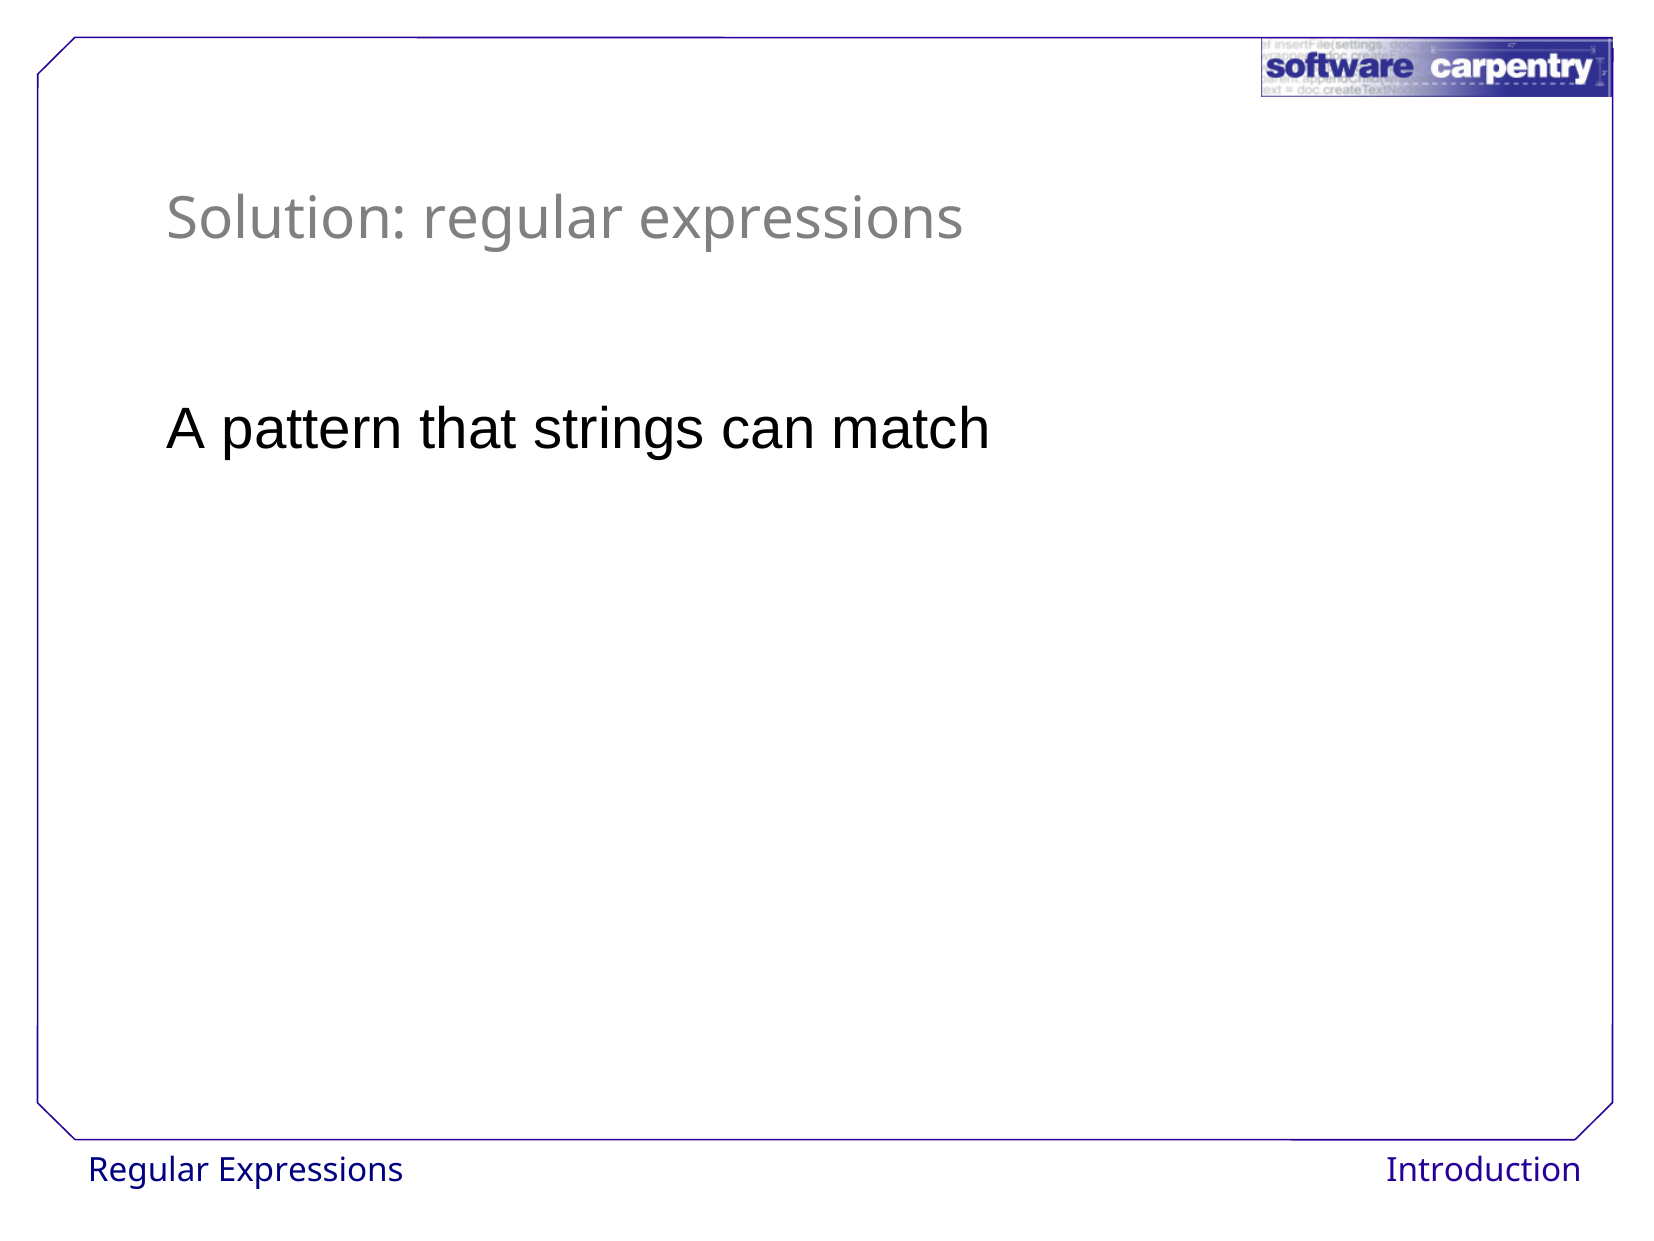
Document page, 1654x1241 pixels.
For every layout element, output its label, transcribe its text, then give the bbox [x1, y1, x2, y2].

picture [1261, 39, 1613, 97]
text_box Solution: regular expressions A pattern that strings can match [151, 138, 1530, 469]
